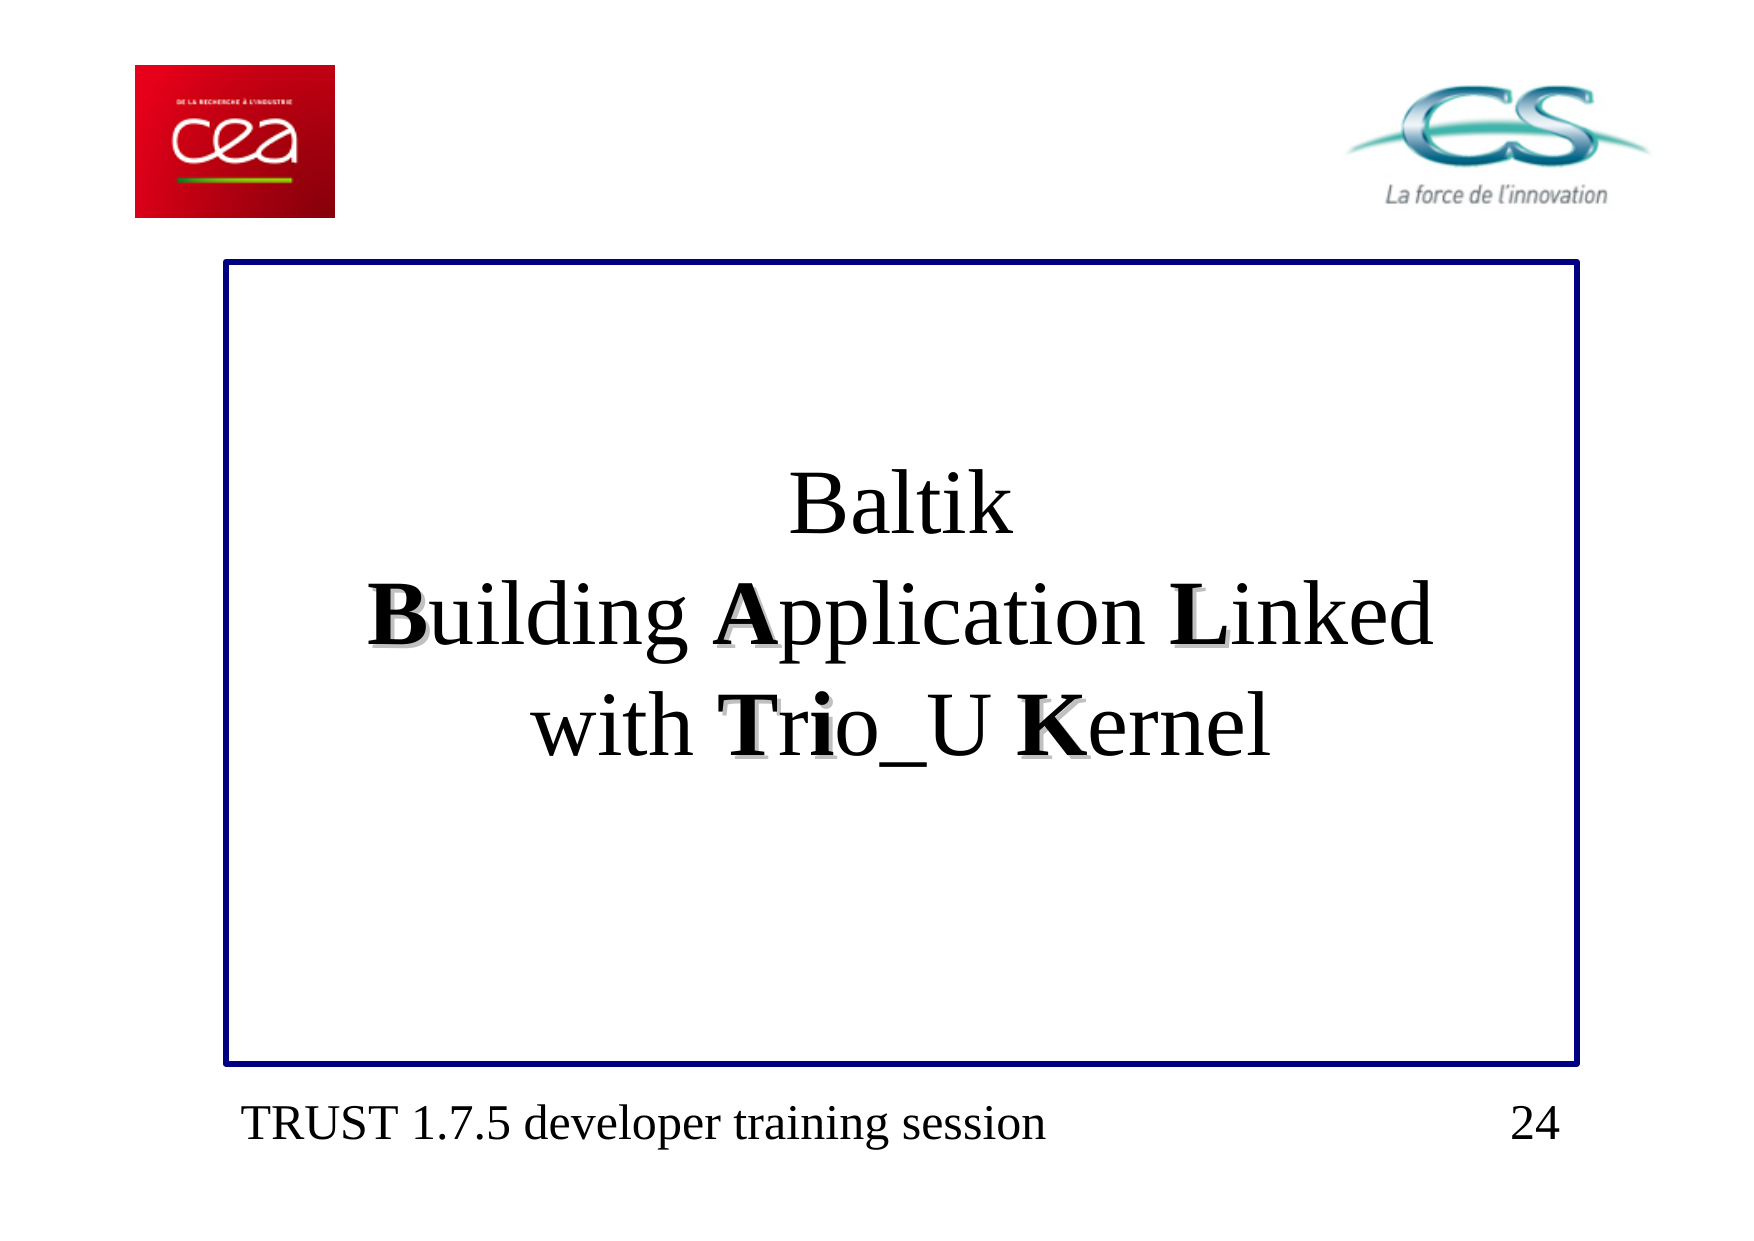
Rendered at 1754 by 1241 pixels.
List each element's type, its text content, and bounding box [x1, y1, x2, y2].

picture [1340, 73, 1662, 218]
picture [135, 65, 335, 218]
title Baltik Building Application Linked with Trio_U Kernel [225, 261, 1577, 1064]
